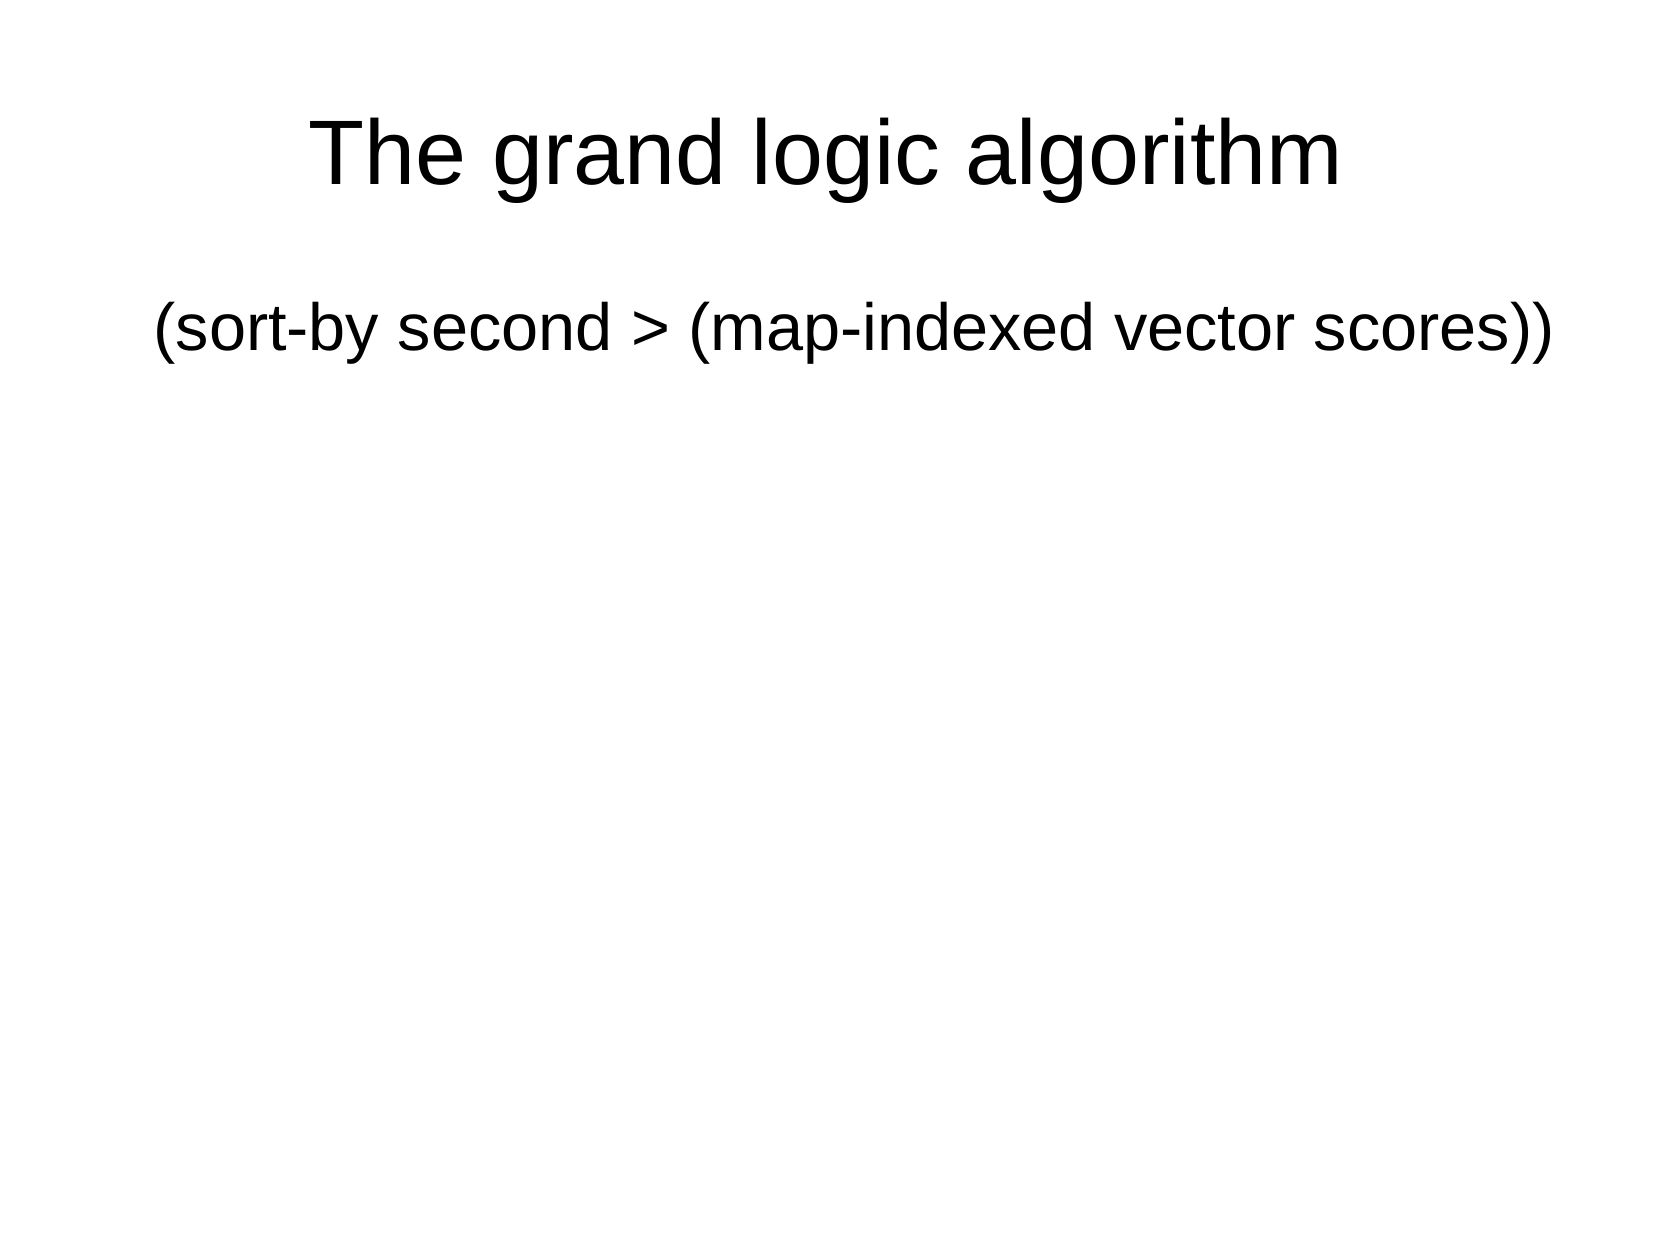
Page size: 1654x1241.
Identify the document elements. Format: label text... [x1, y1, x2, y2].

title The grand logic algorithm [82, 49, 1571, 257]
list (sort-by second > (map-indexed vector scores)) [82, 290, 1571, 1010]
